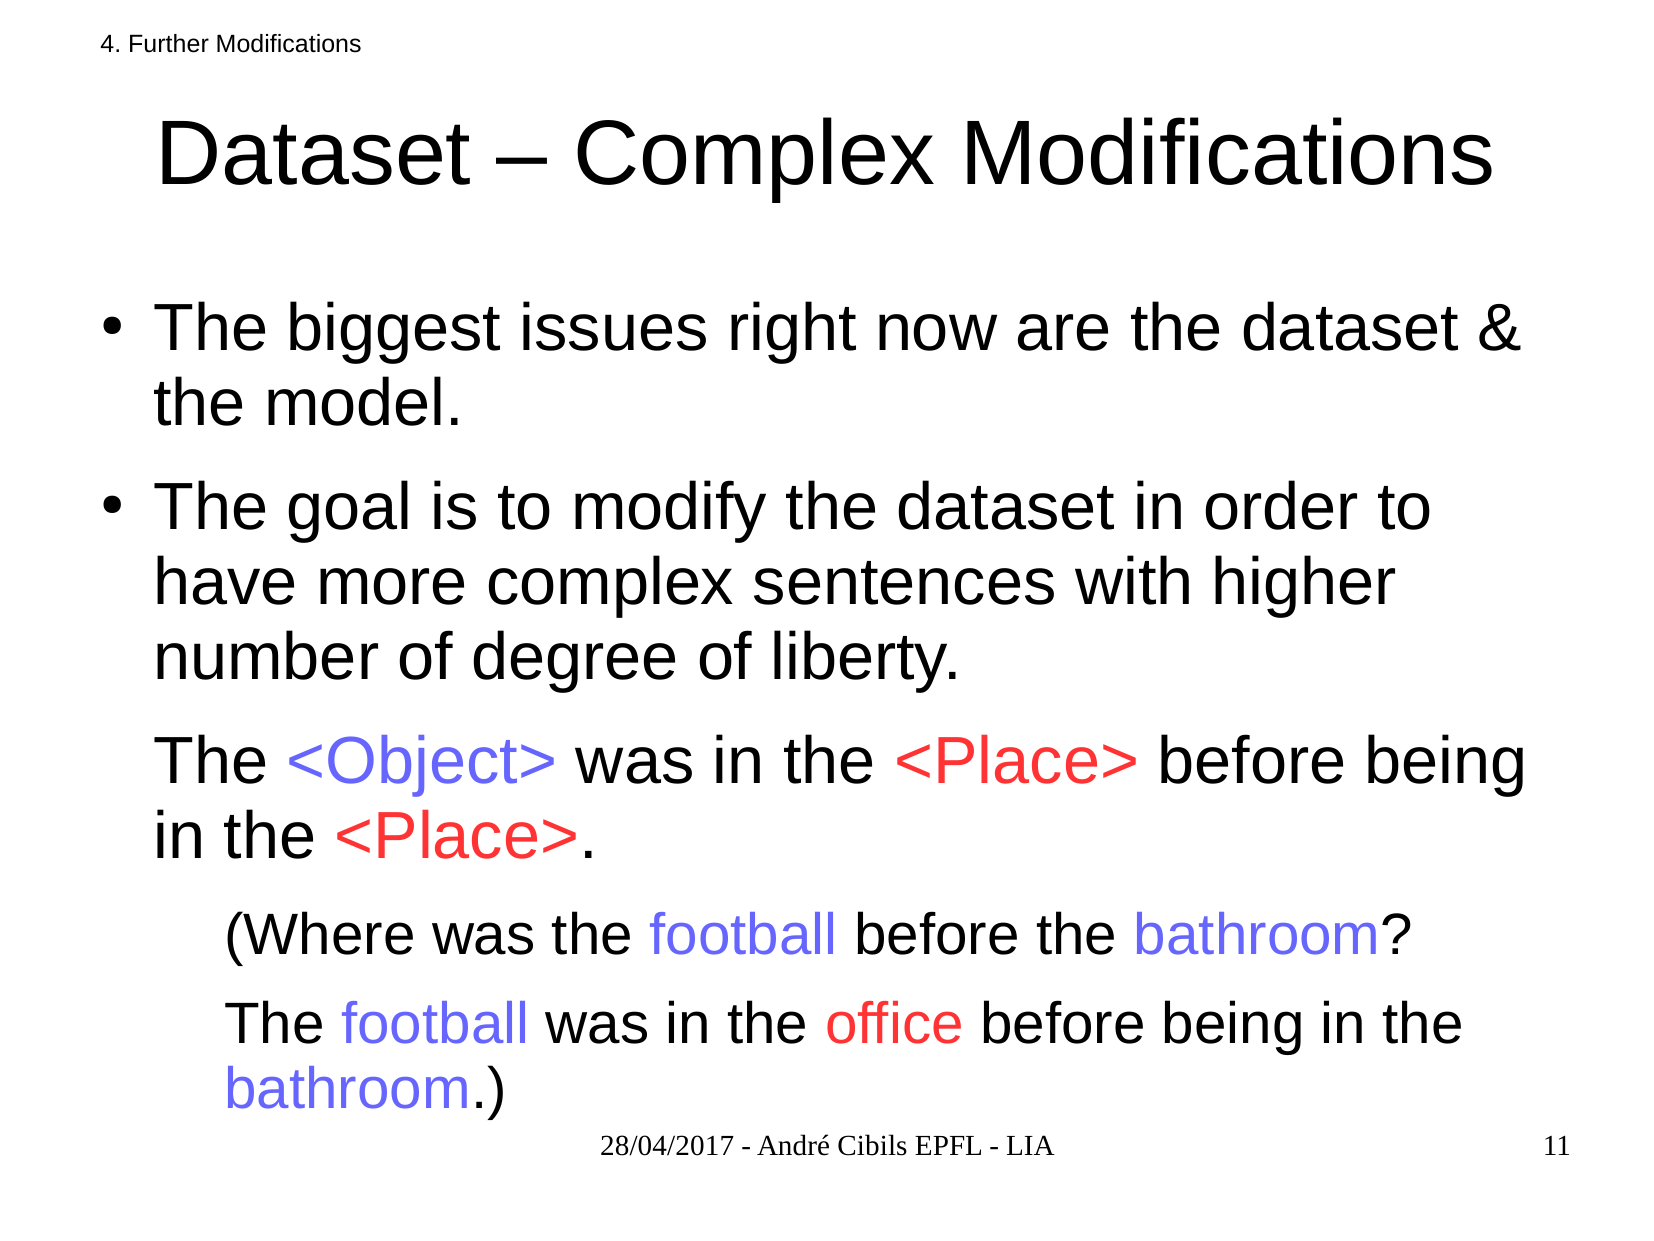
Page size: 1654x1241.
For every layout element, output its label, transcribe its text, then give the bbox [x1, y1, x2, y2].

list 4. Further Modifications [29, 29, 945, 58]
title Dataset – Complex Modifications [82, 49, 1571, 257]
list The biggest issues right now are the dataset & the model. The goal is to modify the dataset in order to have more complex sentences with higher number of degree of liberty. The <Object> was in the <Place> before being in the <Place>. (Where was the football before the bathroom? The football was in the office before being in the bathroom.) [82, 290, 1595, 1219]
